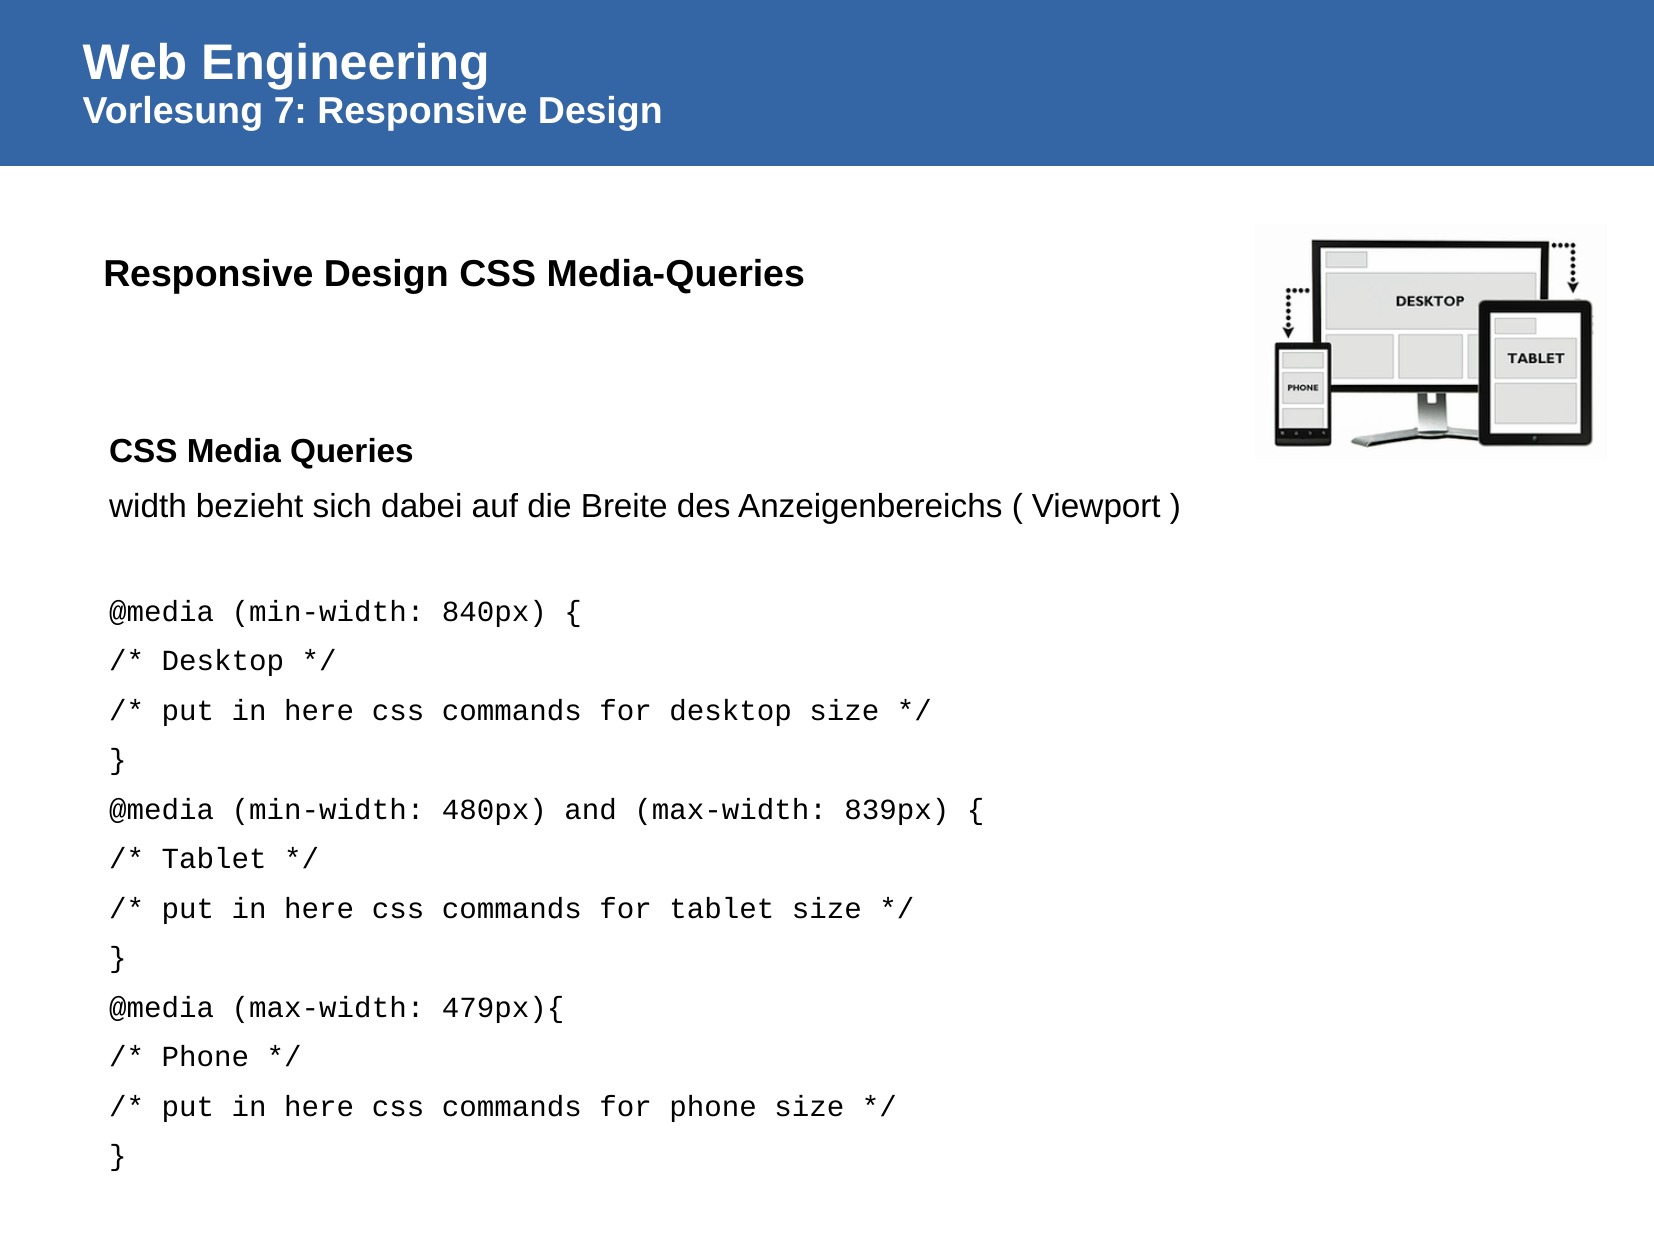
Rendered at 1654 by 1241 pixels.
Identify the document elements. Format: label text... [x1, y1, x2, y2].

title Web Engineering Vorlesung 7: Responsive Design [82, 0, 1571, 166]
text_box CSS Media Queries width bezieht sich dabei auf die Breite des Anzeigenbereichs ( Viewport ) @media (min-width: 840px) { /* Desktop */ /* put in here css commands for desktop size */ } @media (min-width: 480px) and (max-width: 839px) { /* Tablet */ /* put in here css commands for tablet size */ } @media (max-width: 479px){ /* Phone */ /* put in here css commands for phone size */ } [94, 406, 1198, 1239]
text_box Responsive Design CSS Media-Queries [88, 224, 1255, 355]
picture [1255, 221, 1607, 461]
